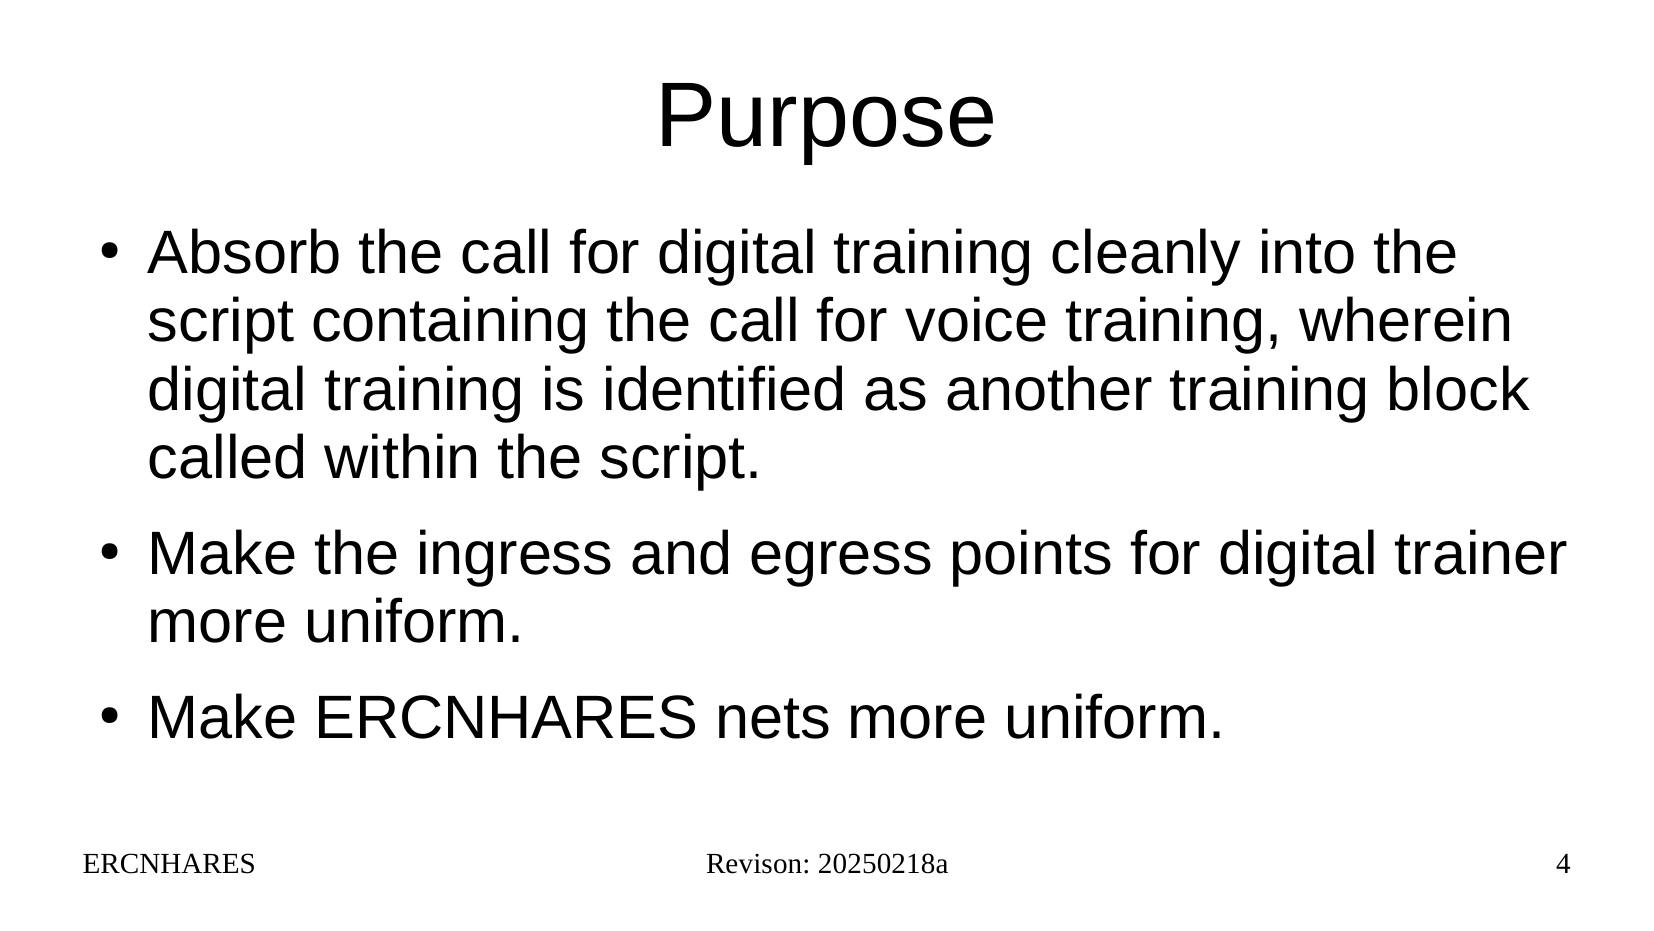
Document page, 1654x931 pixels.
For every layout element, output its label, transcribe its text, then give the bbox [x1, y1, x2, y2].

list Absorb the call for digital training cleanly into the script containing the call for voice training, wherein digital training is identified as another training block called within the script. Make the ingress and egress points for digital trainer more uniform. Make ERCNHARES nets more uniform. [82, 217, 1571, 758]
title Purpose [82, 37, 1571, 193]
